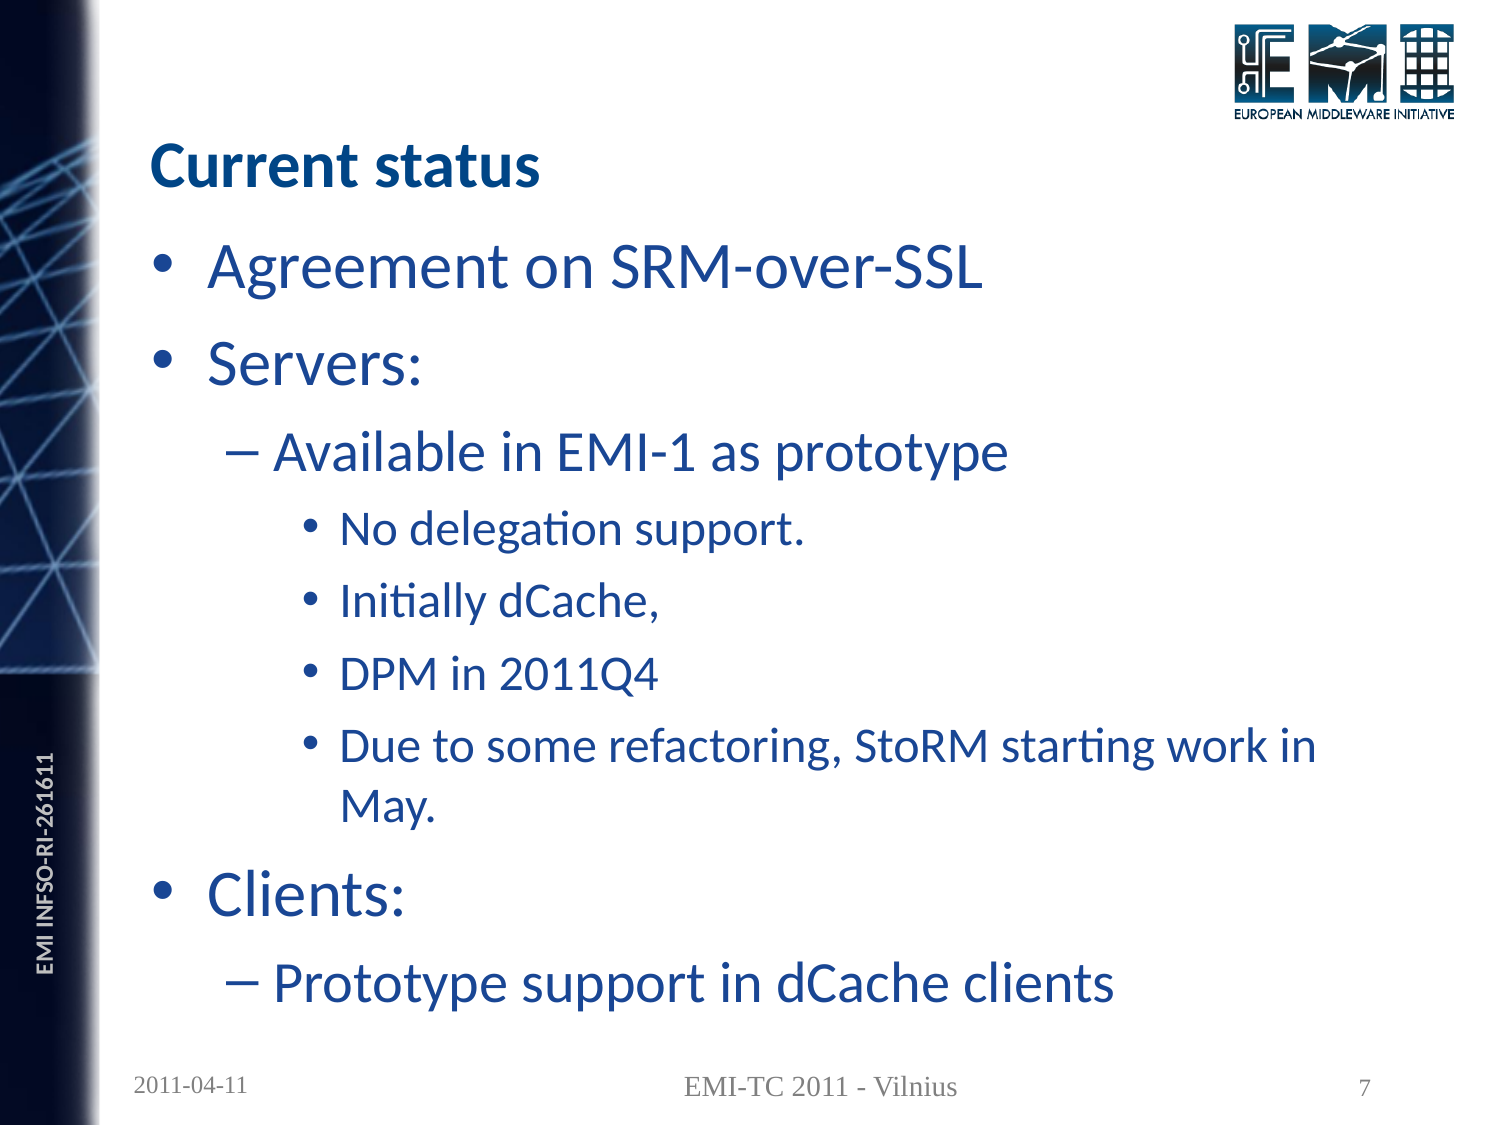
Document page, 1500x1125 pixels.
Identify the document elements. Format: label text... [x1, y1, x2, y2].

list Agreement on SRM-over-SSL Servers: Available in EMI-1 as prototype No delegation support. Initially dCache, DPM in 2011Q4 Due to some refactoring, StoRM starting work in May. Clients: Prototype support in dCache clients [151, 221, 1388, 1063]
picture [1185, 8, 1500, 115]
picture [0, 0, 111, 1125]
title Current status [150, 115, 1500, 207]
